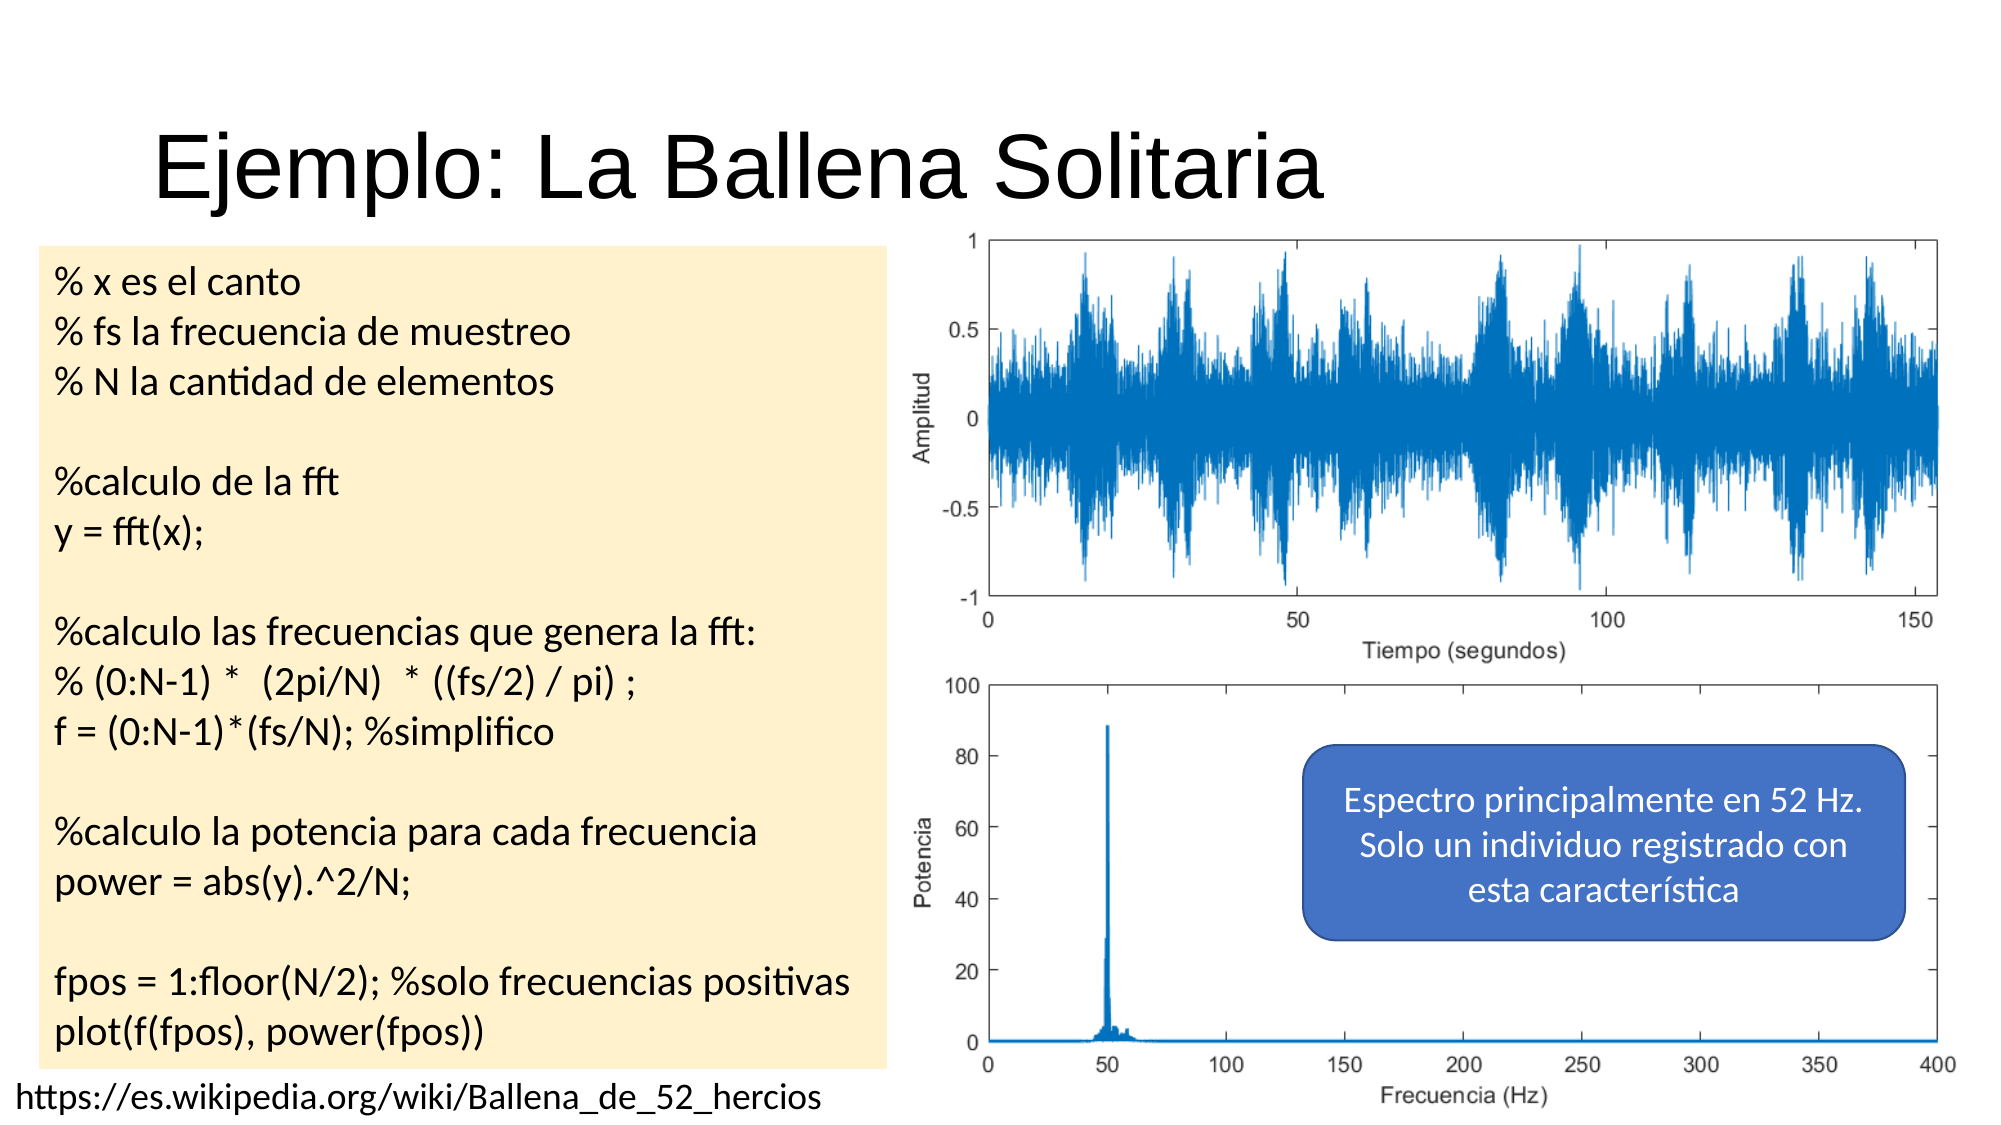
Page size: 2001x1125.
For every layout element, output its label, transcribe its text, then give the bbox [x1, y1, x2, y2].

text_box https://es.wikipedia.org/wiki/Ballena_de_52_hercios [0, 1064, 838, 1124]
text_box Espectro principalmente en 52 Hz. Solo un individuo registrado con esta característica [1303, 745, 1906, 941]
title Ejemplo: La Ballena Solitaria [137, 59, 1865, 278]
text_box % x es el canto % fs la frecuencia de muestreo % N la cantidad de elementos %calculo de la fft y = fft(x); %calculo las frecuencias que genera la fft: % (0:N-1) * (2pi/N) * ((fs/2) / pi) ; f = (0:N-1)*(fs/N); %simplifico %calculo la potencia para cada frecuencia power = abs(y).^2/N; fpos = 1:floor(N/2); %solo frecuencias positivas plot(f(fpos), power(fpos)) [39, 245, 887, 1069]
picture [890, 224, 1968, 1125]
